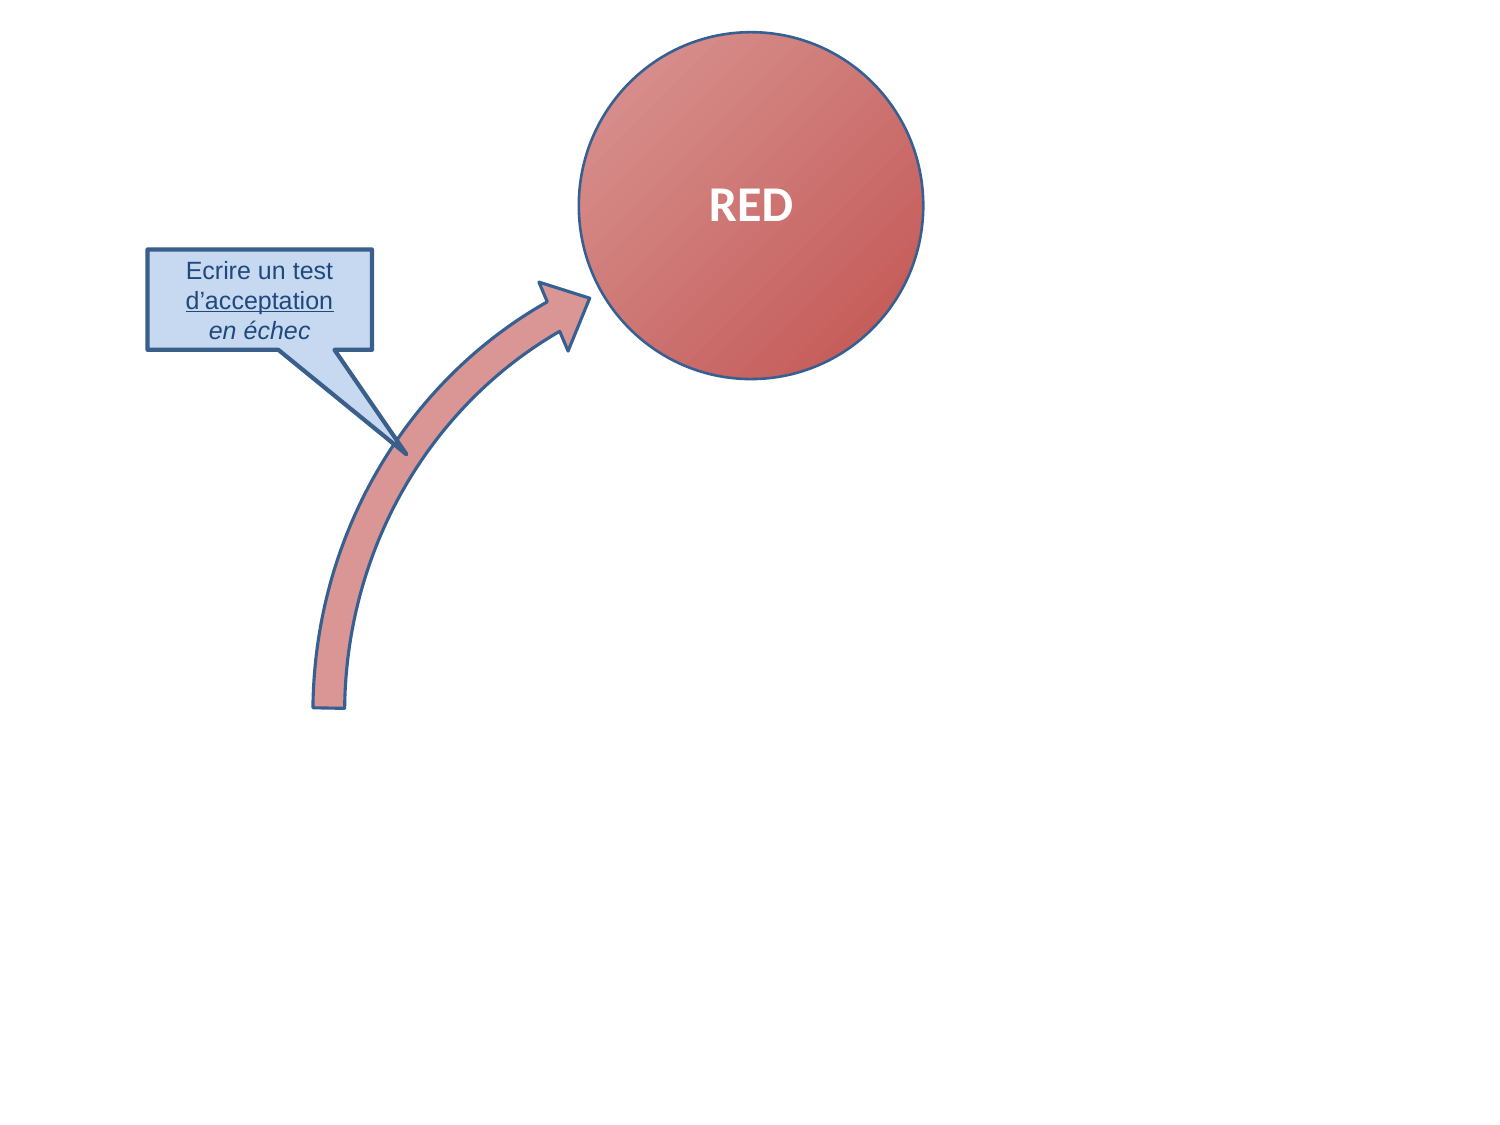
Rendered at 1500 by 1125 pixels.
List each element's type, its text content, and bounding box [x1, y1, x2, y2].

text_box Ecrire un test d’acceptation en échec [147, 249, 407, 455]
text_box RED [578, 32, 924, 380]
text_box [312, 282, 590, 709]
